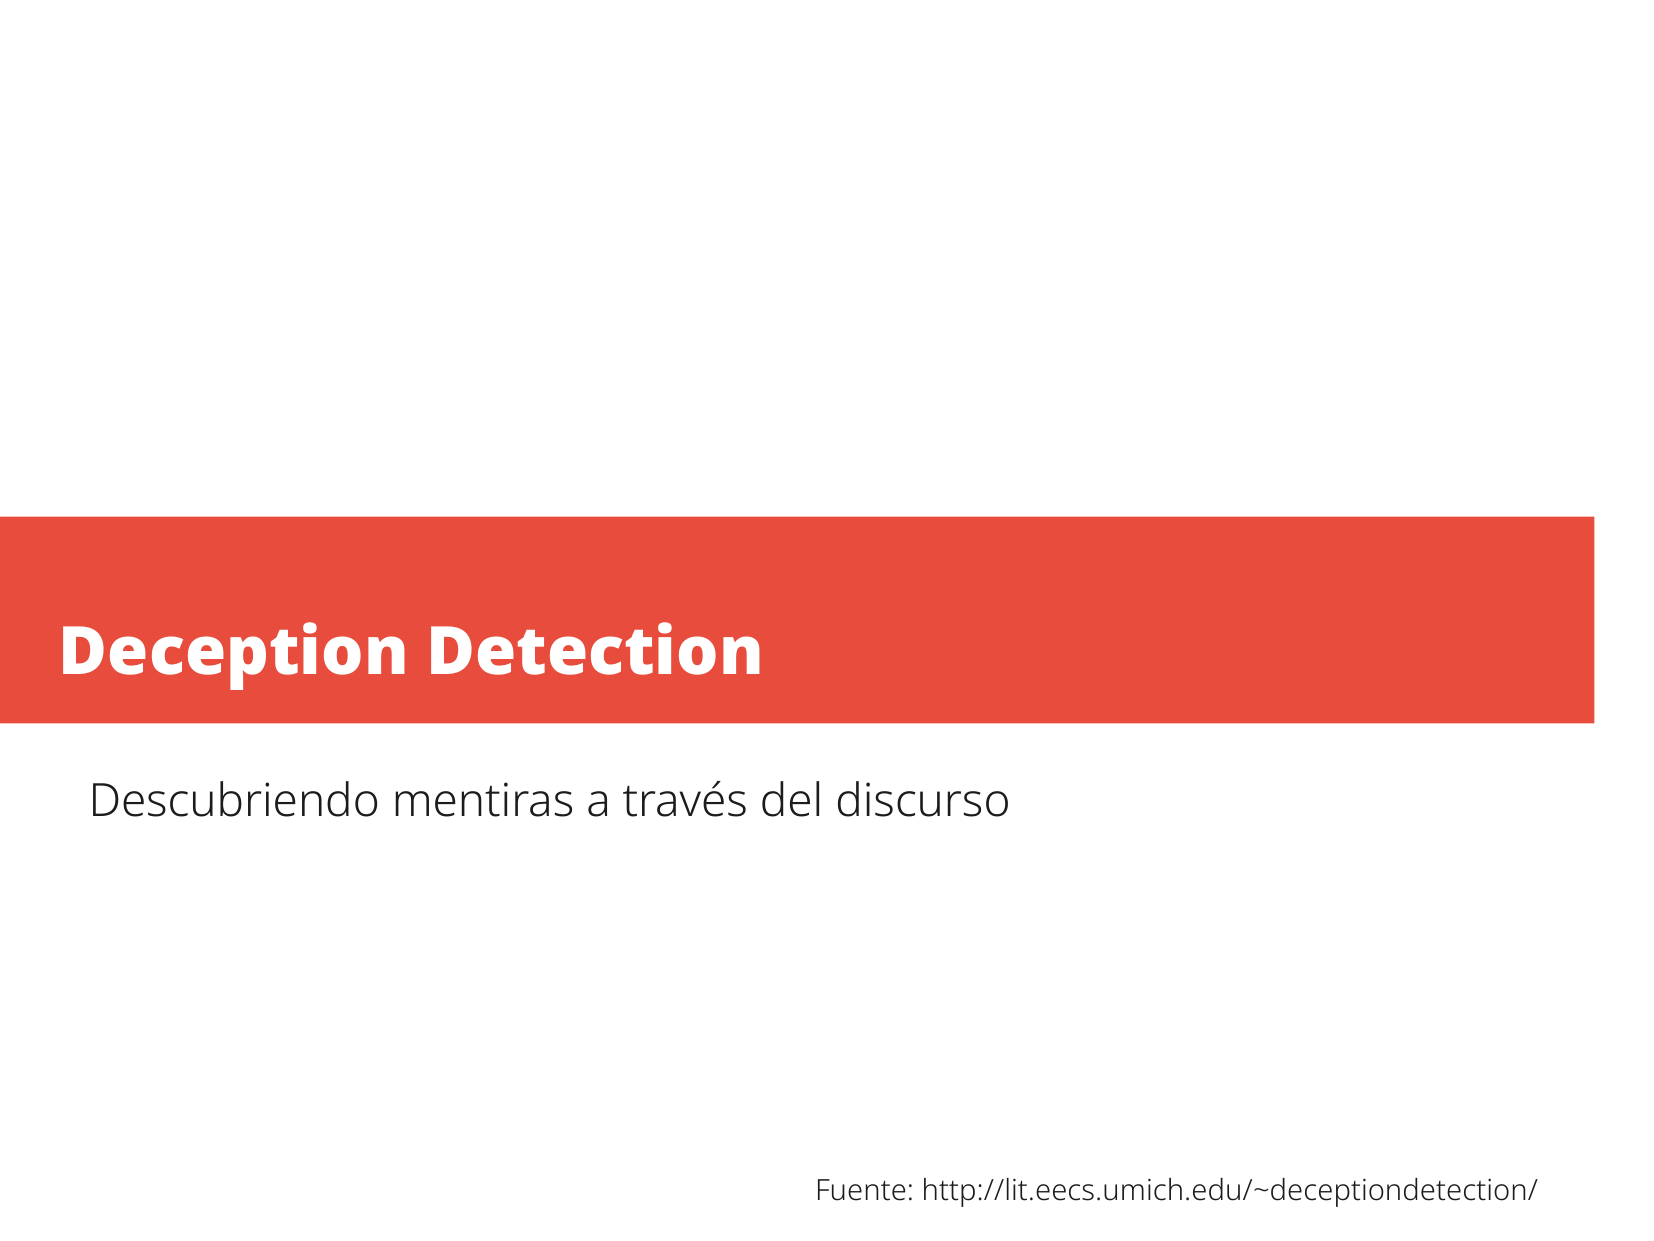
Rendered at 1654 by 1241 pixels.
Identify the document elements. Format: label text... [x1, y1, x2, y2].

title Deception Detection [59, 546, 1595, 694]
subtitle Descubriendo mentiras a través del discurso [88, 767, 1595, 1182]
text_box Fuente: http://lit.eecs.umich.edu/~deceptiondetection/ [814, 1169, 1654, 1217]
